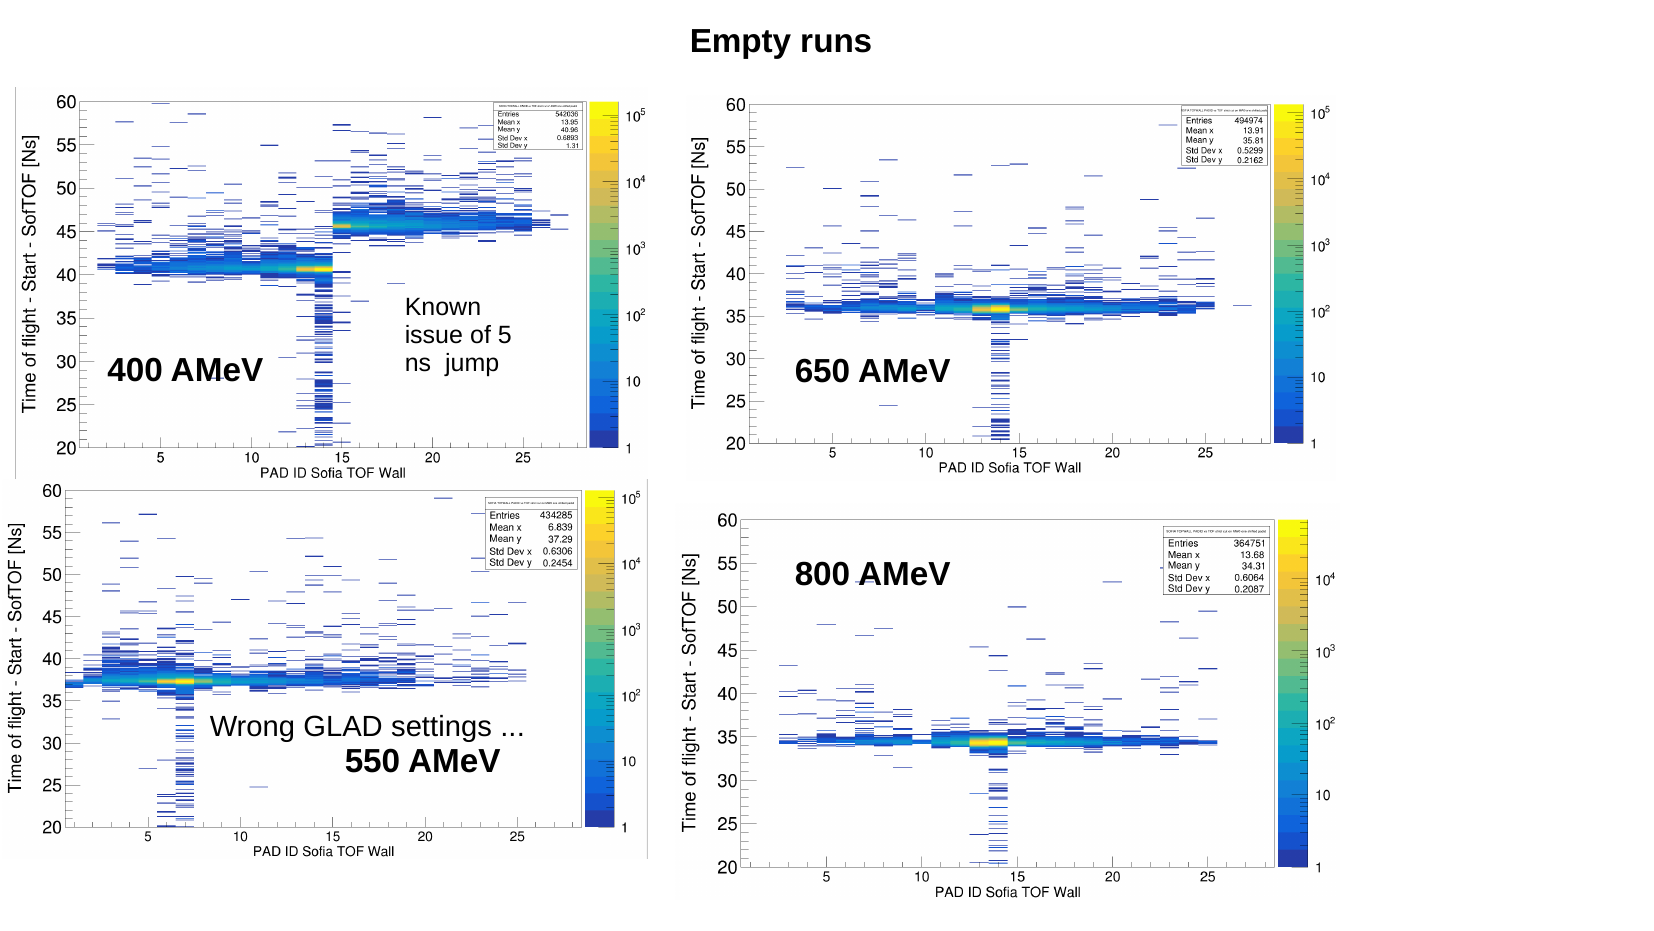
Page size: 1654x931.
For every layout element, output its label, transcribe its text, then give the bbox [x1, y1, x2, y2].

picture [675, 503, 1340, 901]
text_box 400 AMeV [92, 344, 303, 397]
text_box 550 AMeV [330, 751, 541, 787]
text_box Empty runs [675, 15, 931, 67]
text_box Wrong GLAD settings ... [195, 702, 856, 751]
picture [686, 95, 1336, 481]
text_box 800 AMeV [780, 548, 991, 601]
text_box Known issue of 5 ns jump [390, 285, 541, 384]
picture [2, 87, 648, 859]
text_box 650 AMeV [780, 345, 991, 397]
